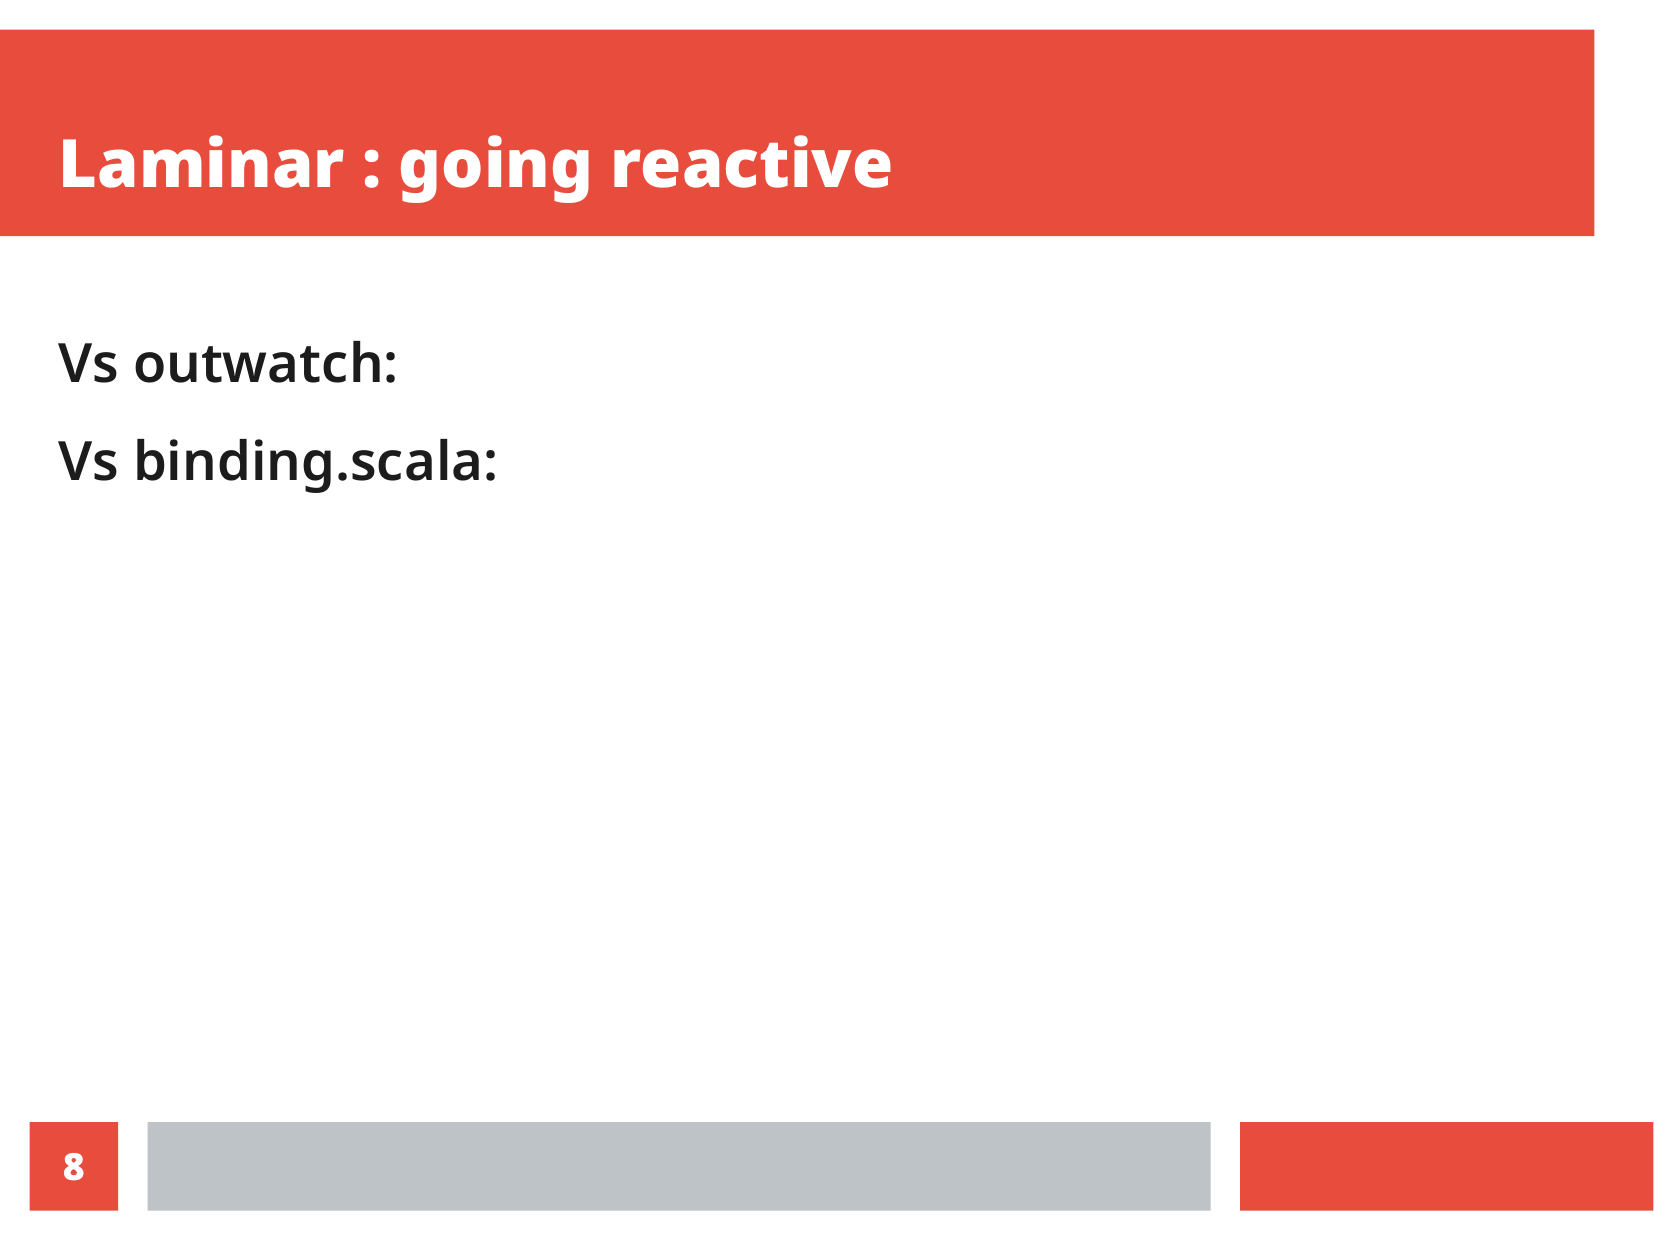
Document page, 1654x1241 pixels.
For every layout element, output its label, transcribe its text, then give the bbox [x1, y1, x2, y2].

list Vs outwatch: Vs binding.scala: [59, 324, 1565, 1093]
title Laminar : going reactive [59, 59, 1595, 207]
